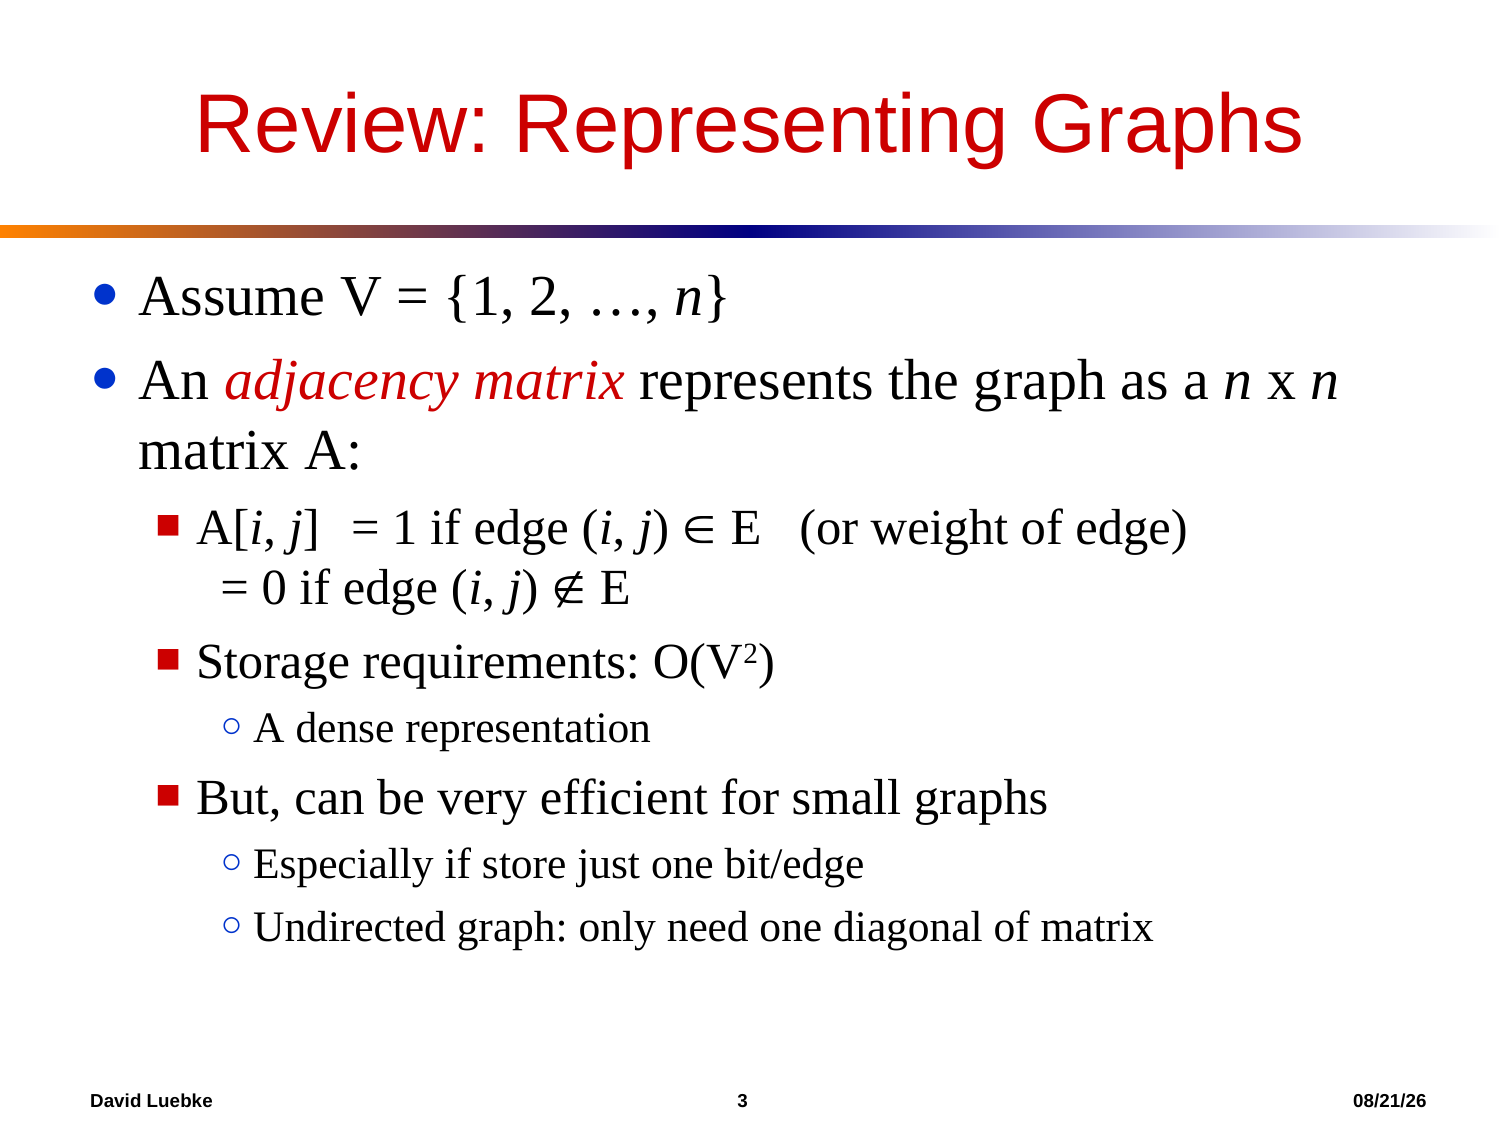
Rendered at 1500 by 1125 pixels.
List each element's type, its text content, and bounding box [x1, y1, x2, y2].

list Assume V = {1, 2, …, n} An adjacency matrix represents the graph as a n x n matrix A: A[i, j] = 1 if edge (i, j)  E (or weight of edge) = 0 if edge (i, j)  E Storage requirements: O(V2) A dense representation But, can be very efficient for small graphs Especially if store just one bit/edge Undirected graph: only need one diagonal of matrix [75, 249, 1426, 963]
title Review: Representing Graphs [75, 37, 1426, 201]
text_box David Luebke <number> 03/10/19 [75, 1074, 1426, 1125]
